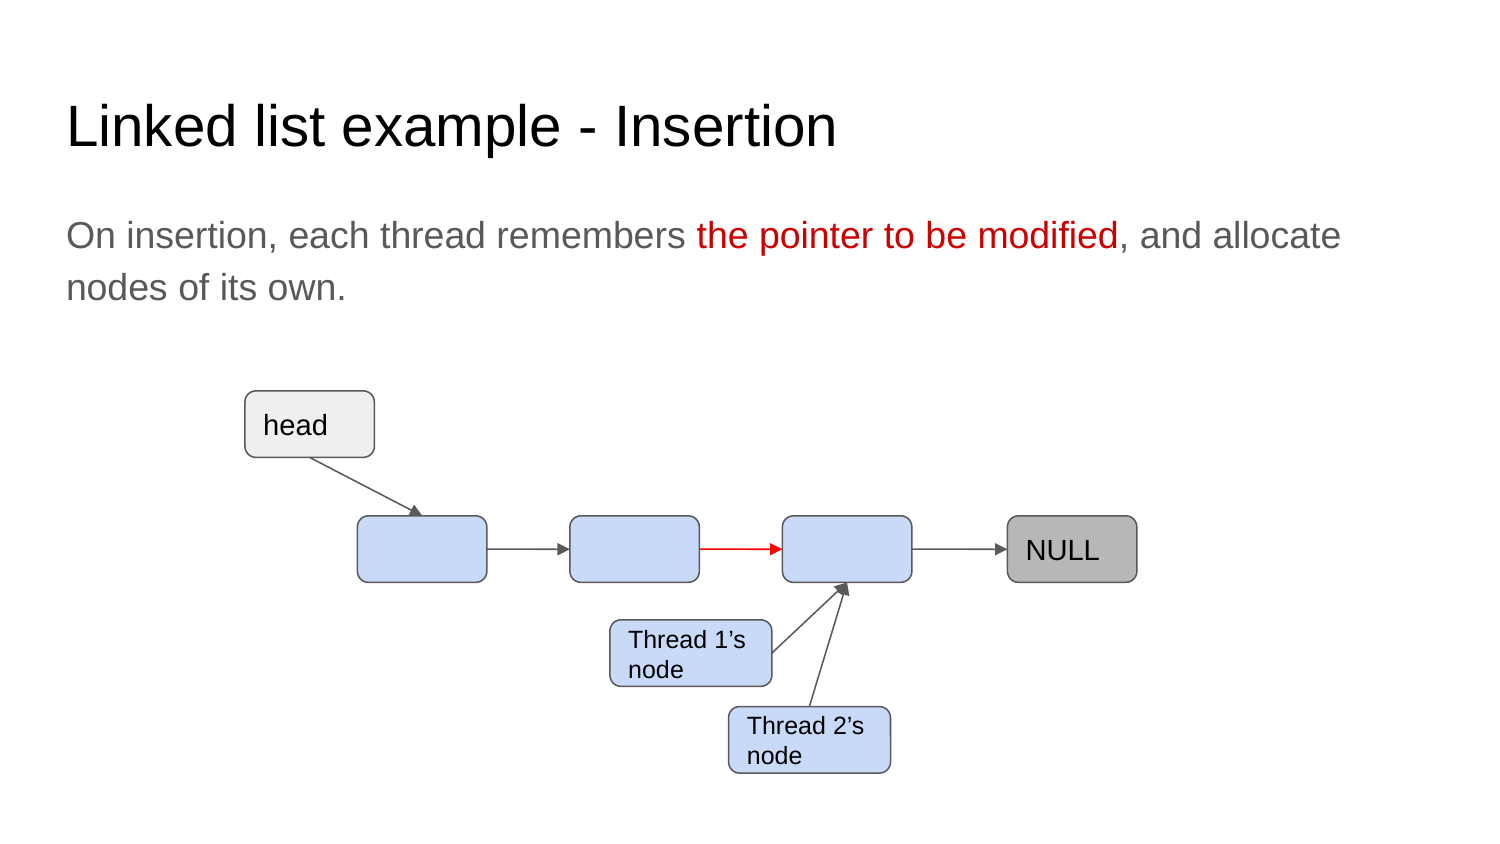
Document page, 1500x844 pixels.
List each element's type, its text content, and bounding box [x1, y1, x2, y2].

list On insertion, each thread remembers the pointer to be modified, and allocate nodes of its own. [51, 189, 1449, 750]
text_box Thread 2’s node [728, 706, 891, 774]
text_box [782, 515, 912, 583]
text_box NULL [1007, 515, 1137, 583]
title Linked list example - Insertion [51, 72, 1449, 167]
text_box [357, 515, 487, 583]
text_box Thread 1’s node [609, 619, 772, 687]
text_box head [244, 390, 375, 458]
text_box [569, 515, 700, 583]
